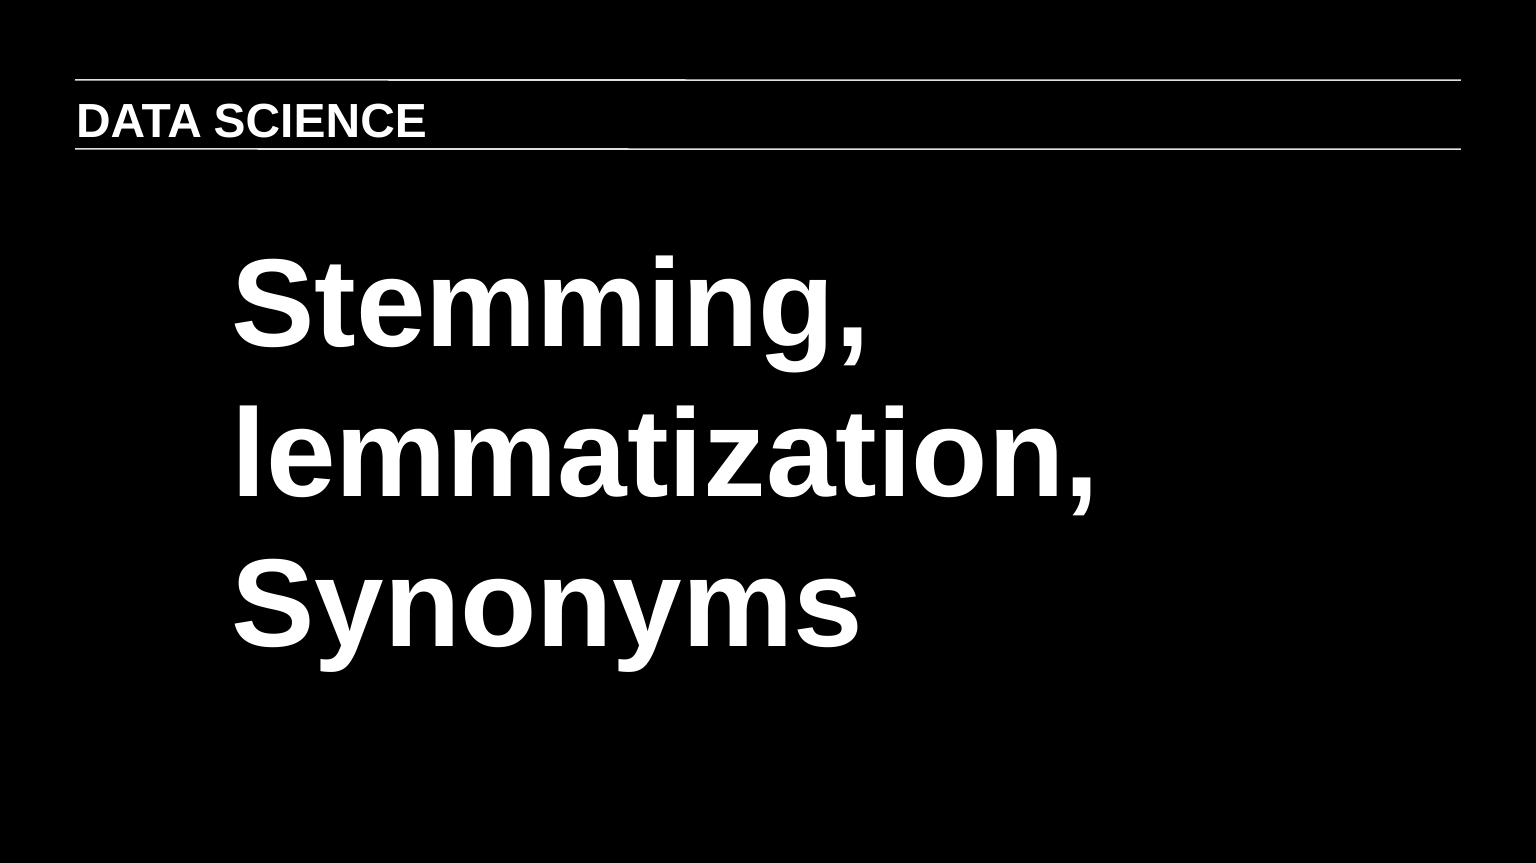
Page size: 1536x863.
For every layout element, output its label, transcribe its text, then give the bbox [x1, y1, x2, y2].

list DATA SCIENCE [60, 81, 1111, 184]
title Stemming, lemmatization, Synonyms [220, 178, 1475, 716]
